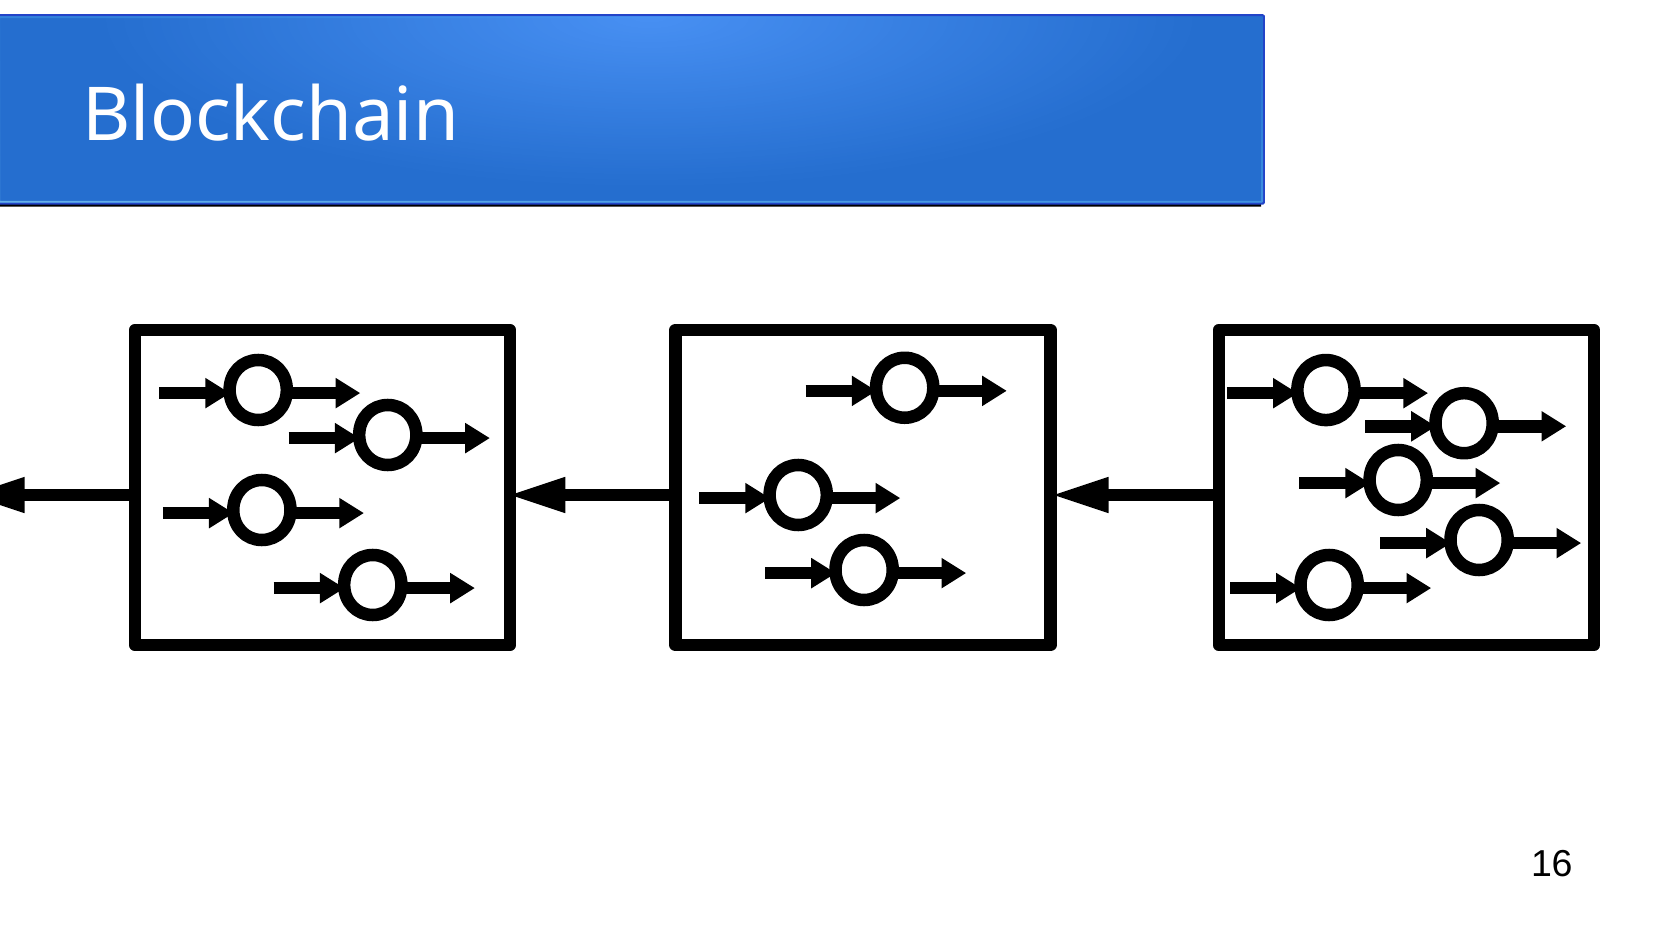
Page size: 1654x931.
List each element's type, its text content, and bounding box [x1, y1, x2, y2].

picture [0, 323, 1601, 652]
title Blockchain [82, 35, 1235, 189]
